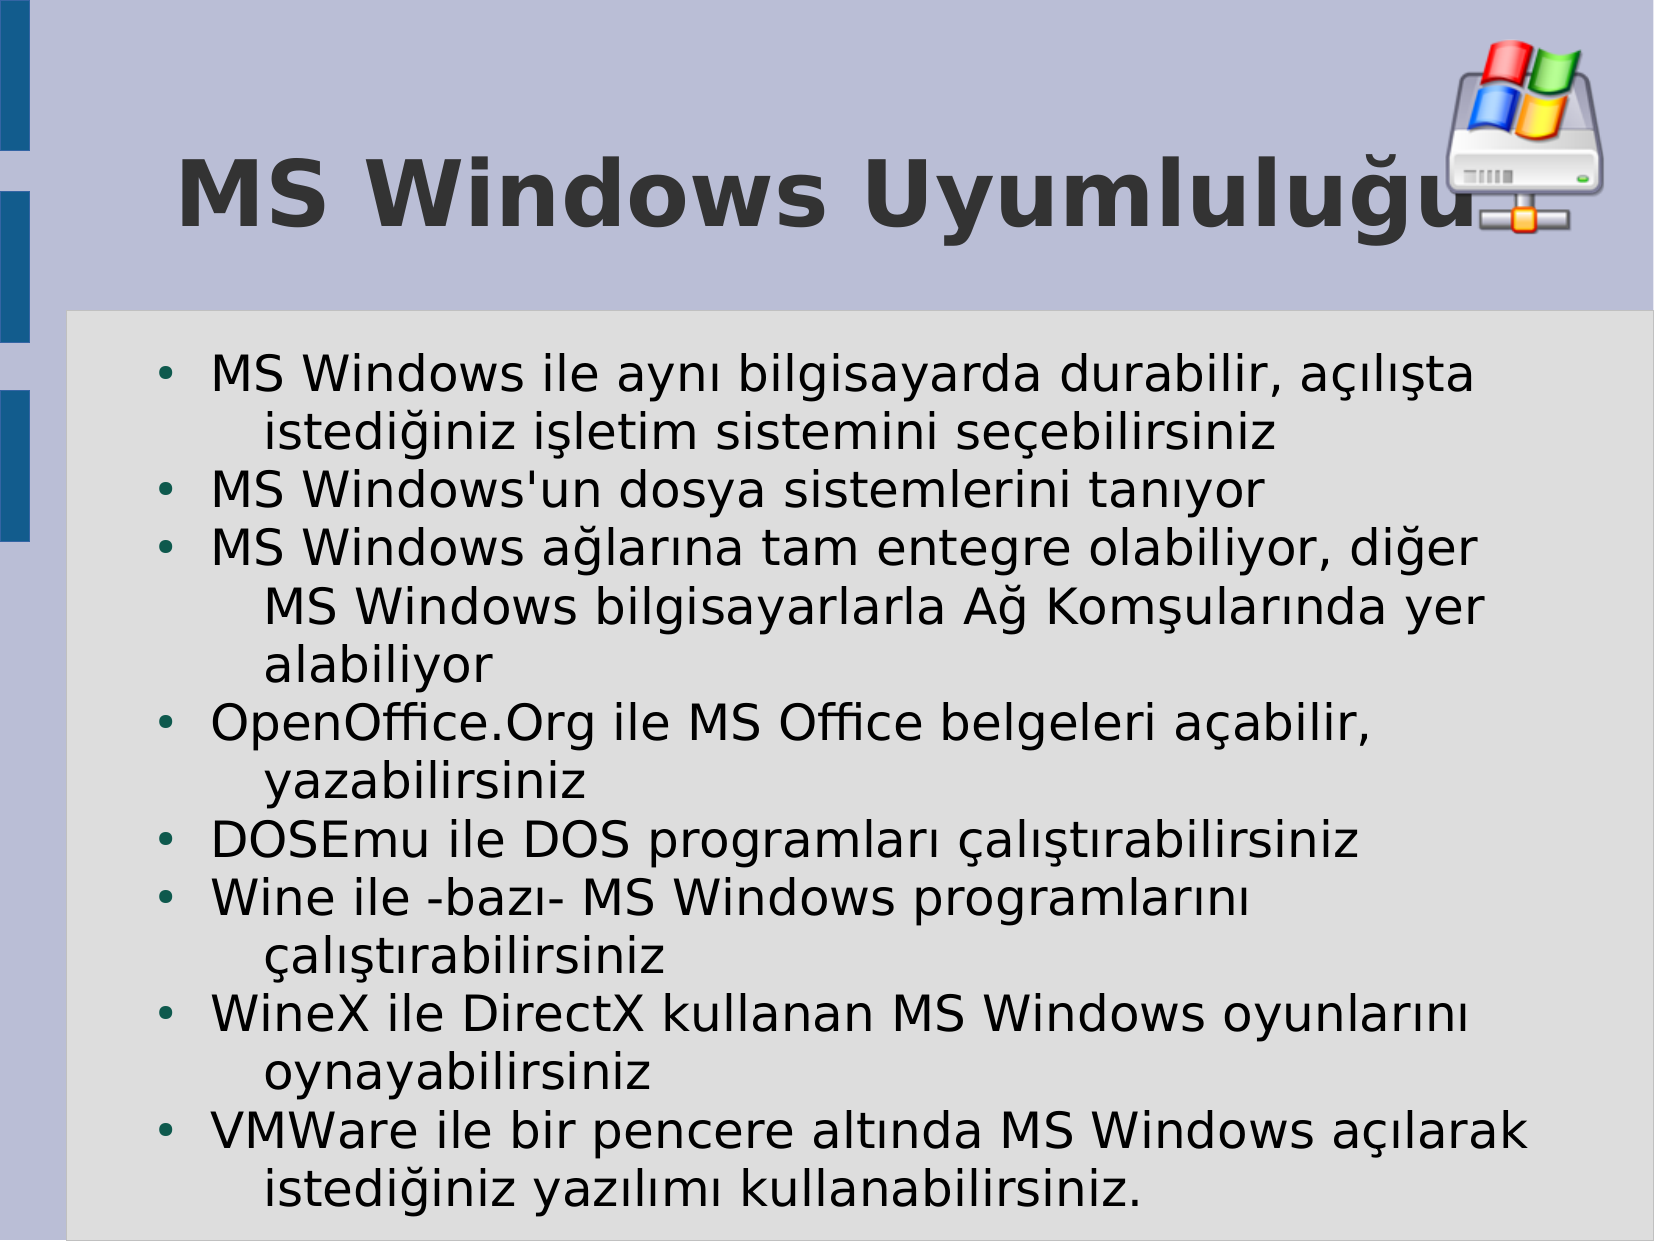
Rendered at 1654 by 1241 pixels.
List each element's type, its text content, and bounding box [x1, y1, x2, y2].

list MS Windows ile aynı bilgisayarda durabilir, açılışta istediğiniz işletim sistemini seçebilirsiniz MS Windows'un dosya sistemlerini tanıyor MS Windows ağlarına tam entegre olabiliyor, diğer MS Windows bilgisayarlarla Ağ Komşularında yer alabiliyor OpenOffice.Org ile MS Office belgeleri açabilir, yazabilirsiniz DOSEmu ile DOS programları çalıştırabilirsiniz Wine ile -bazı- MS Windows programlarını çalıştırabilirsiniz WineX ile DirectX kullanan MS Windows oyunlarını oynayabilirsiniz VMWare ile bir pencere altında MS Windows açılarak istediğiniz yazılımı kullanabilirsiniz. [121, 344, 1534, 1127]
picture [1425, 37, 1625, 238]
title MS Windows Uyumluluğu [121, 91, 1534, 299]
